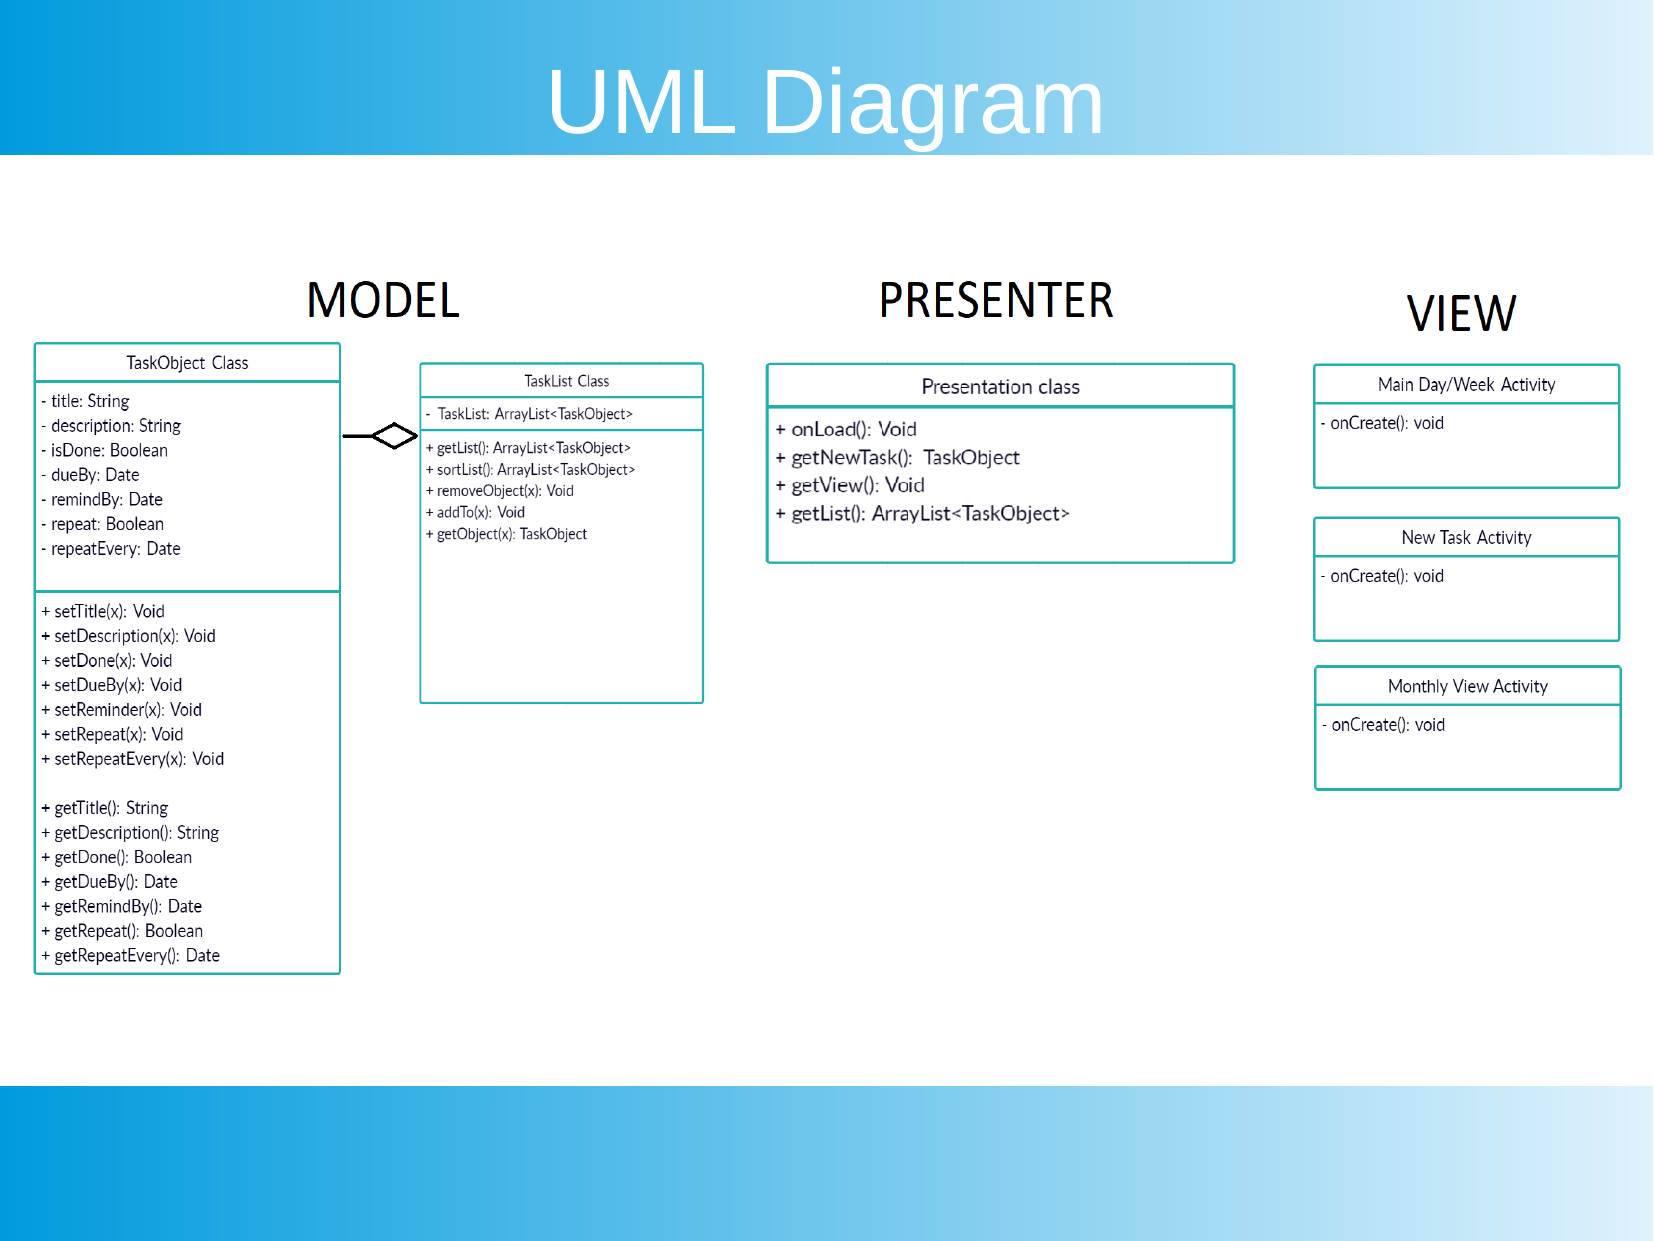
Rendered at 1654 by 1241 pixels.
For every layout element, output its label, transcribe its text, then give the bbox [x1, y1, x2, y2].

title UML Diagram [82, 49, 1571, 155]
picture [15, 239, 1652, 1021]
